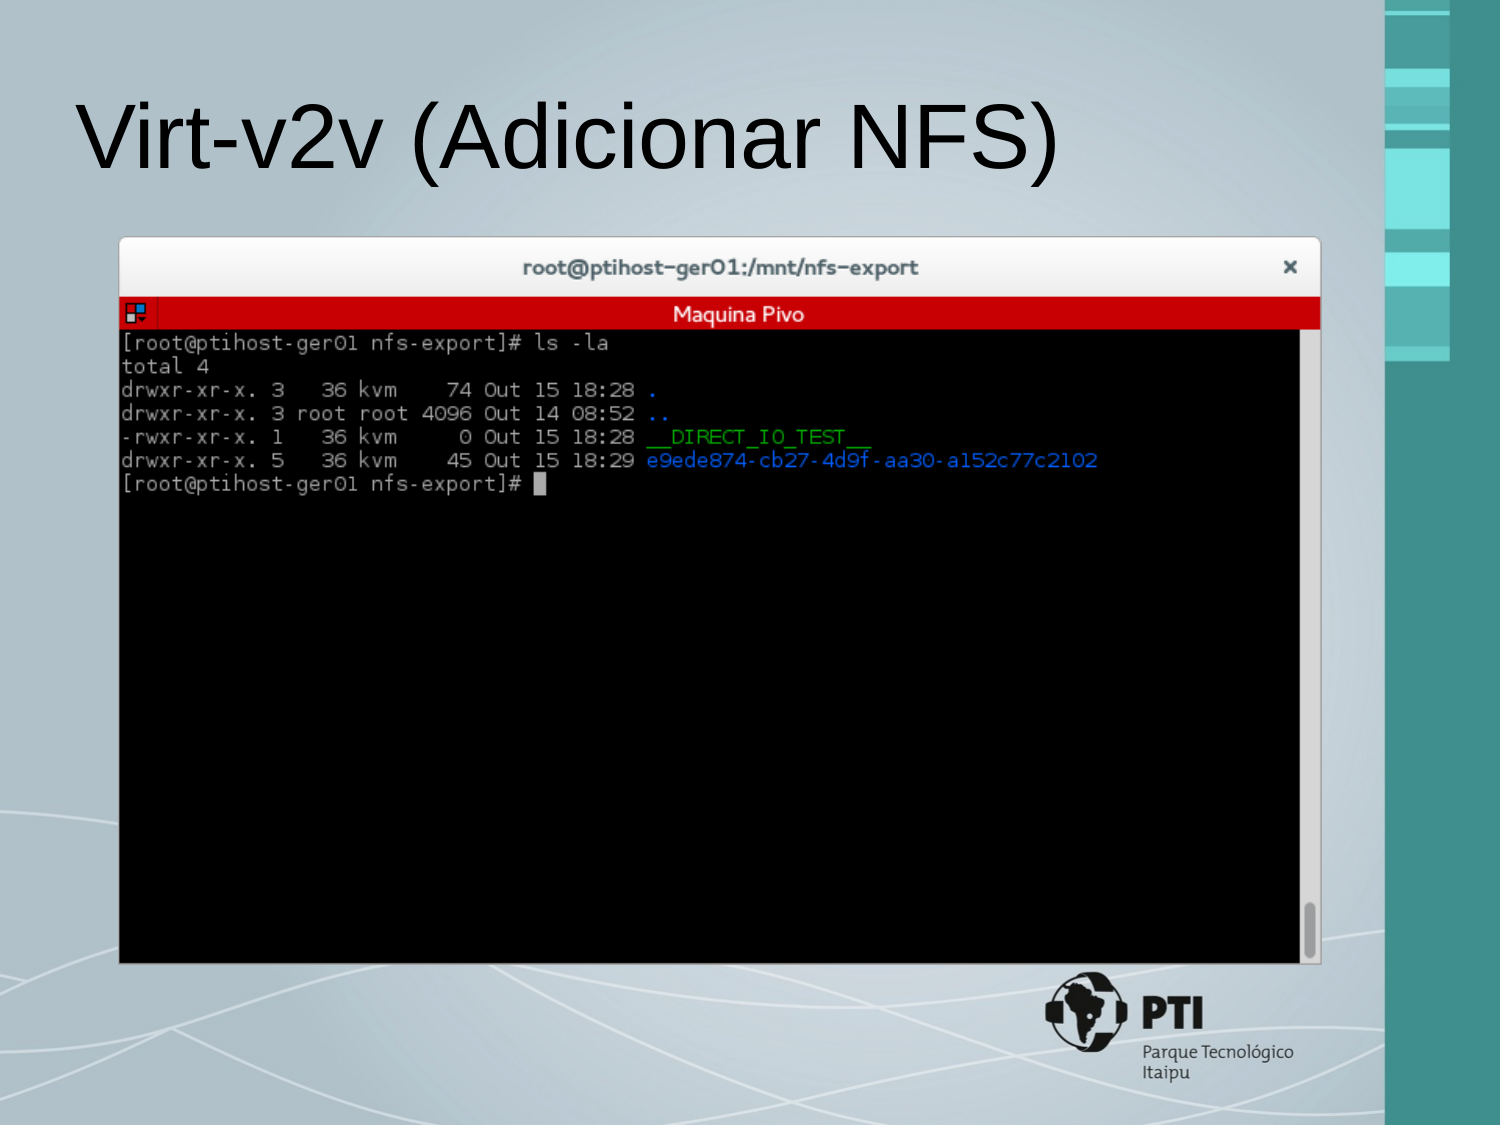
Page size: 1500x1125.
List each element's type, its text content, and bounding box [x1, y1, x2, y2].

picture [0, 0, 1500, 1125]
title Virt-v2v (Adicionar NFS) [74, 44, 1425, 232]
